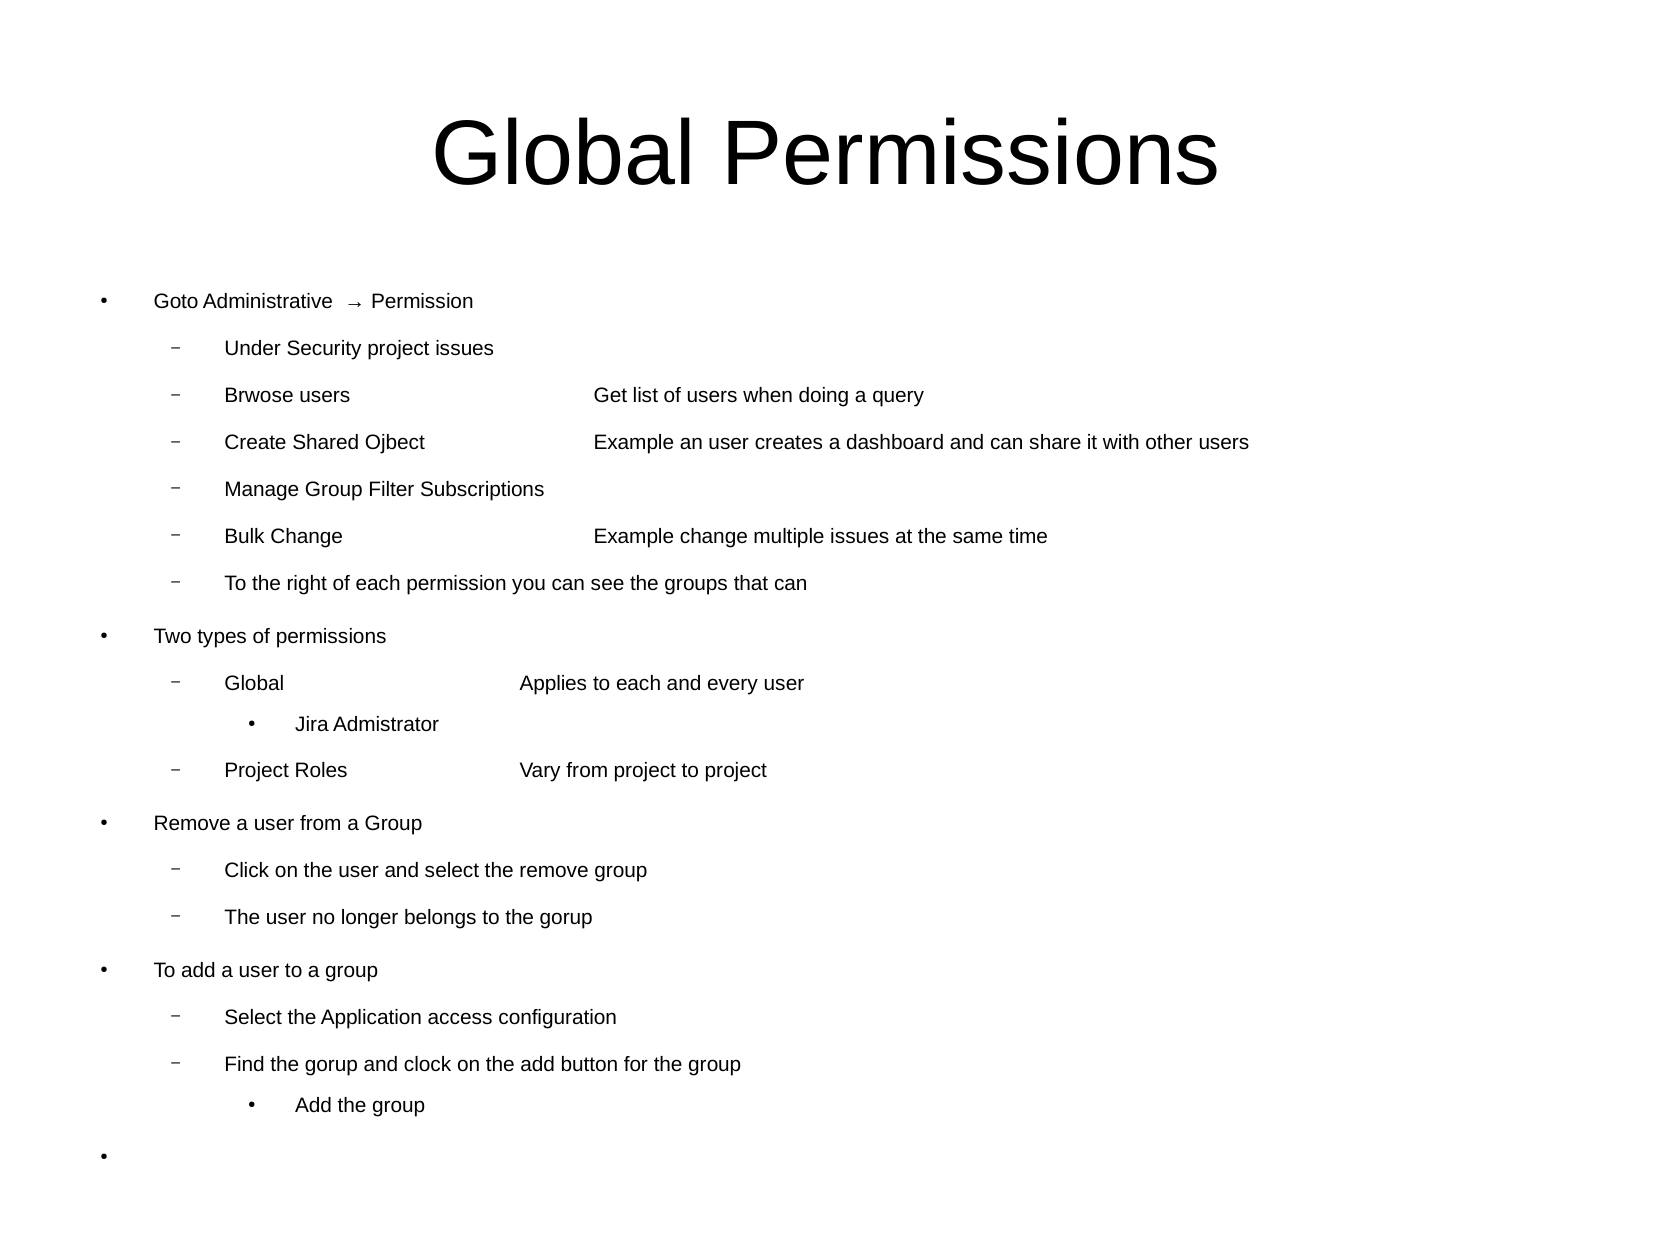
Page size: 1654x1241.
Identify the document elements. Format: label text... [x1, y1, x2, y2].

title Global Permissions [82, 49, 1571, 257]
list Goto Administrative → Permission Under Security project issues Brwose users Get list of users when doing a query Create Shared Ojbect Example an user creates a dashboard and can share it with other users Manage Group Filter Subscriptions Bulk Change Example change multiple issues at the same time To the right of each permission you can see the groups that can Two types of permissions Global Applies to each and every user Jira Admistrator Project Roles Vary from project to project Remove a user from a Group Click on the user and select the remove group The user no longer belongs to the gorup To add a user to a group Select the Application access configuration Find the gorup and clock on the add button for the group Add the group [82, 290, 1571, 1241]
